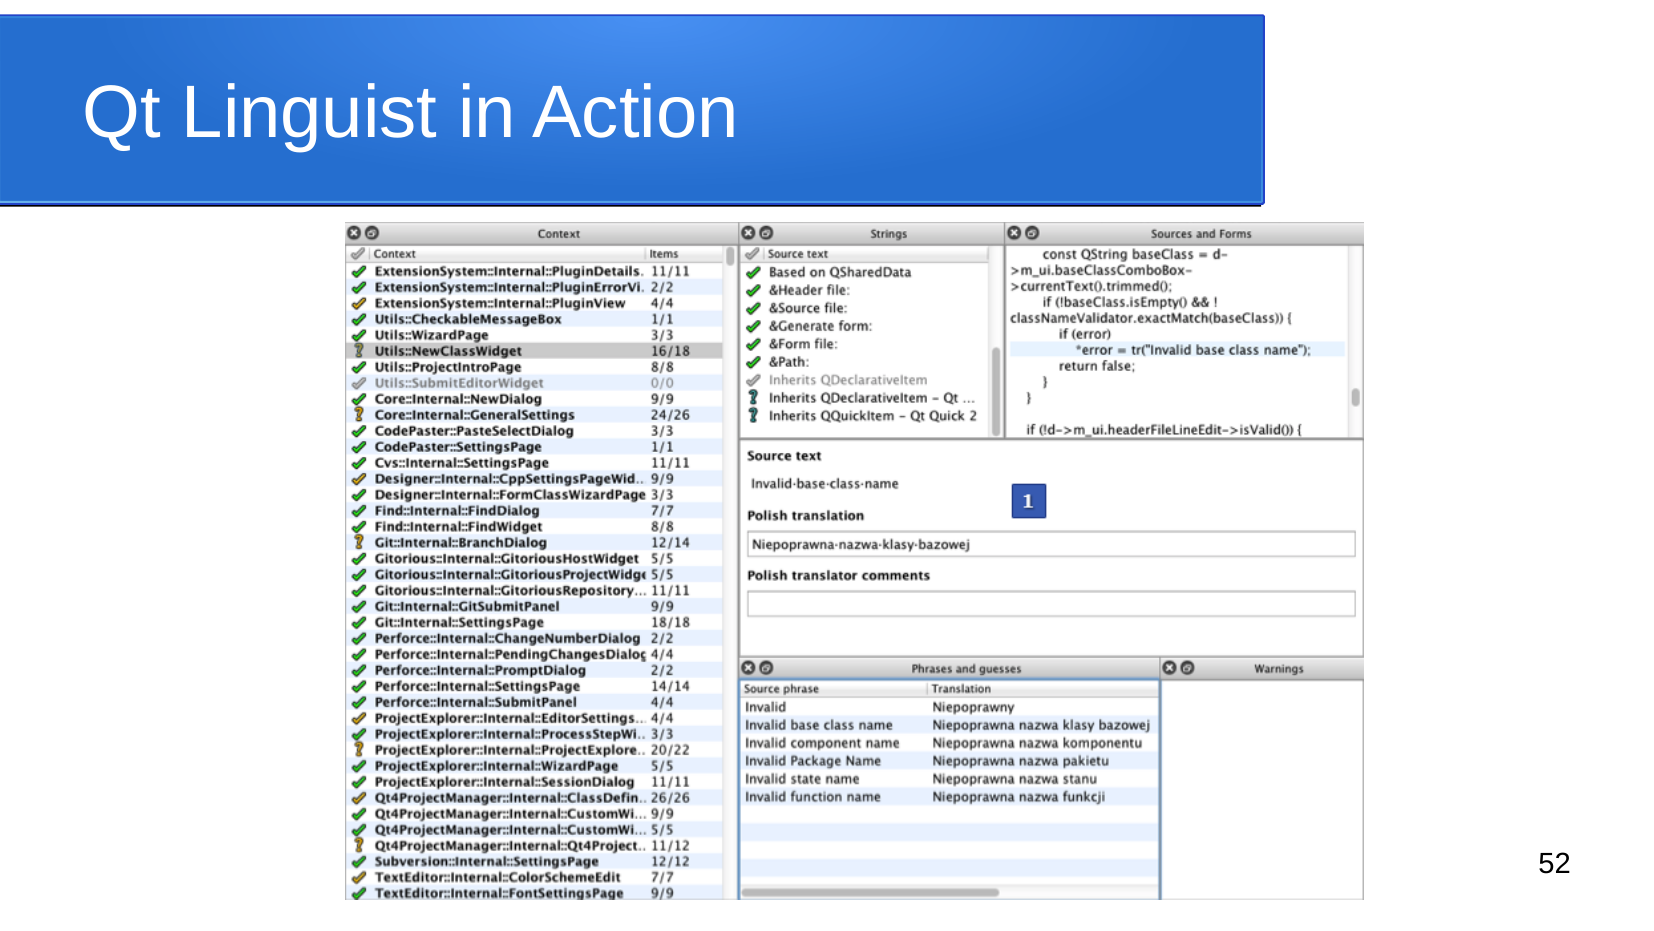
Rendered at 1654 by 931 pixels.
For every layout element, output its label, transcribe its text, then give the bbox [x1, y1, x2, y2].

title Qt Linguist in Action [82, 35, 1235, 189]
picture [345, 222, 1364, 901]
